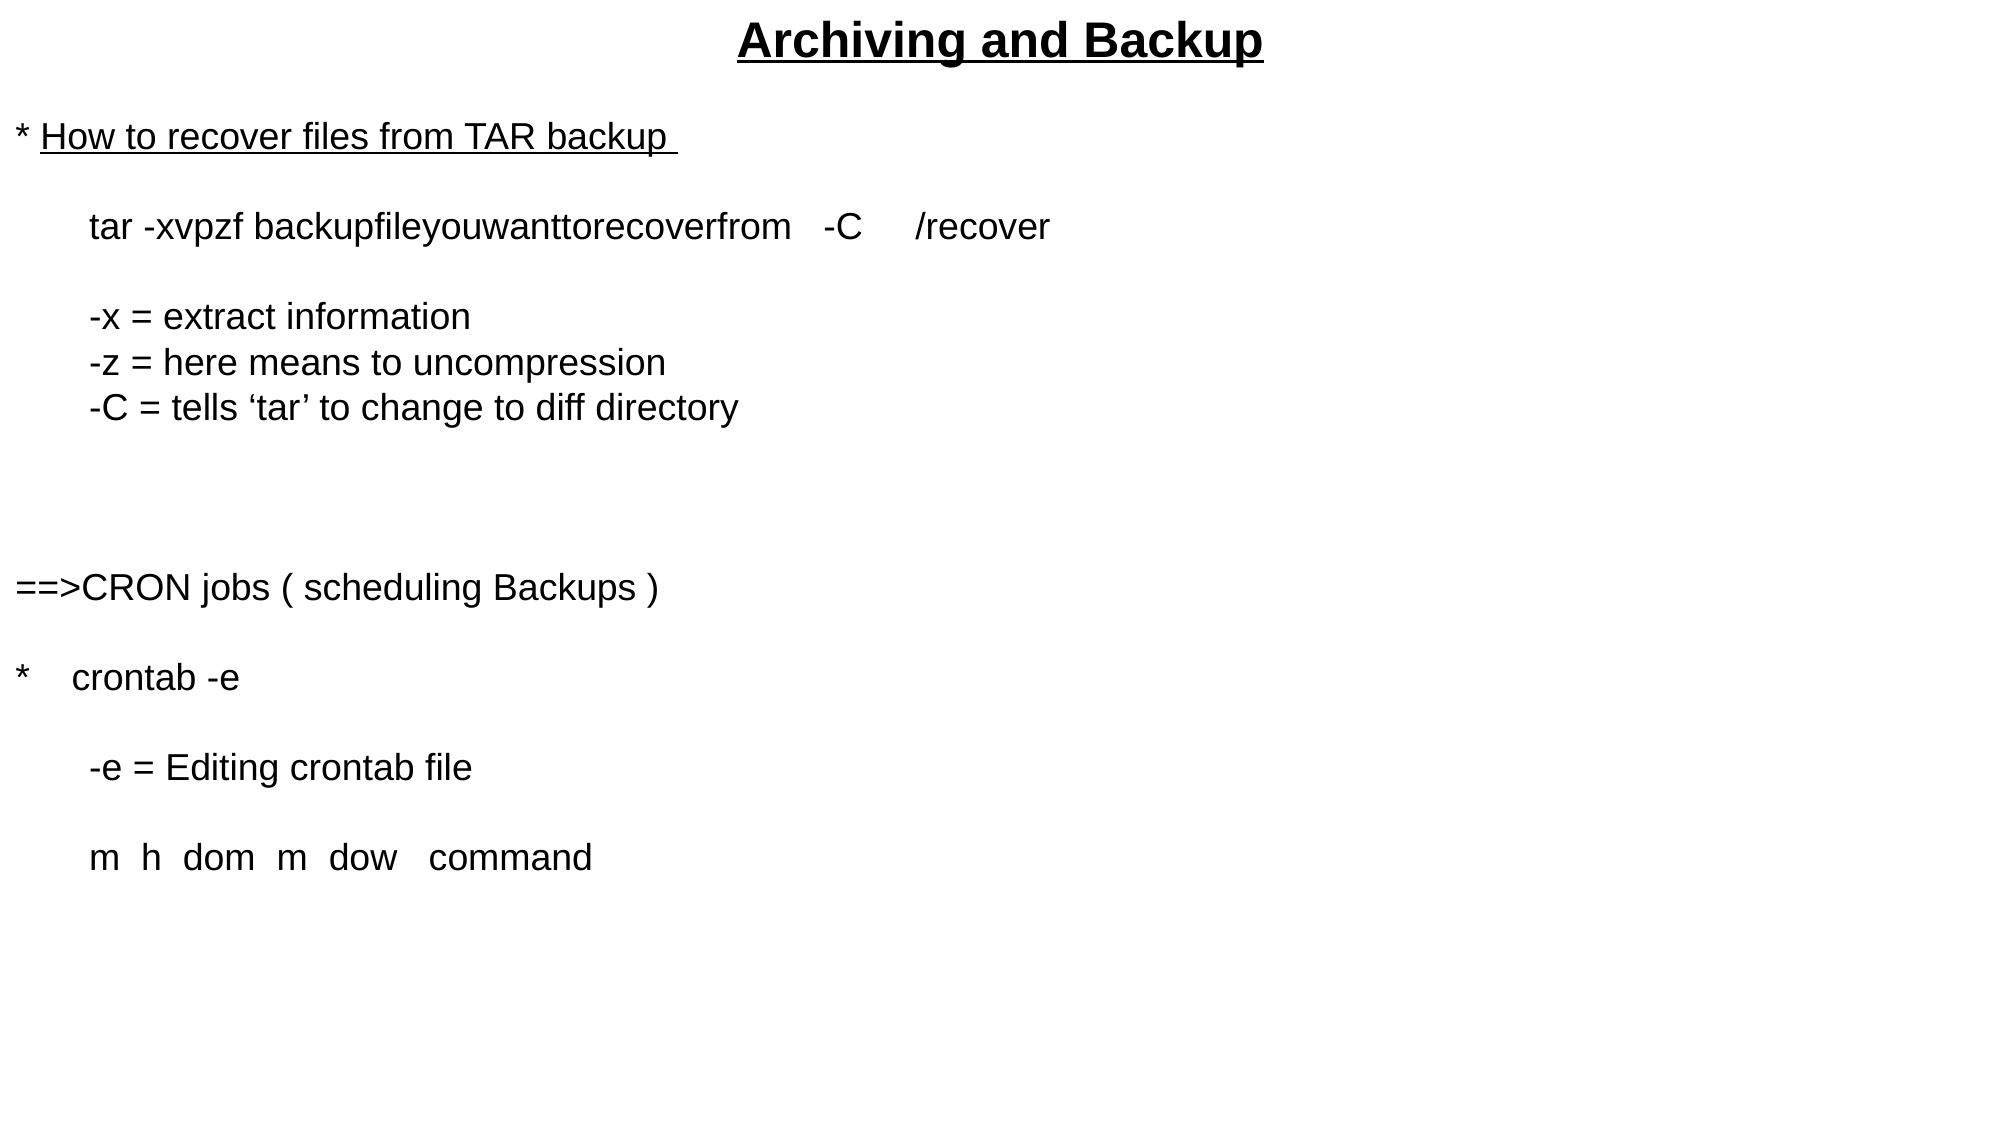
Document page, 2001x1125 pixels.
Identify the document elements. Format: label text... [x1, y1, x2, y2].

text_box Archiving and Backup * How to recover files from TAR backup tar -xvpzf backupfileyouwanttorecoverfrom -C /recover -x = extract information -z = here means to uncompression -C = tells ‘tar’ to change to diff directory ==>CRON jobs ( scheduling Backups ) * crontab -e -e = Editing crontab file m h dom m dow command [0, 0, 2000, 1125]
